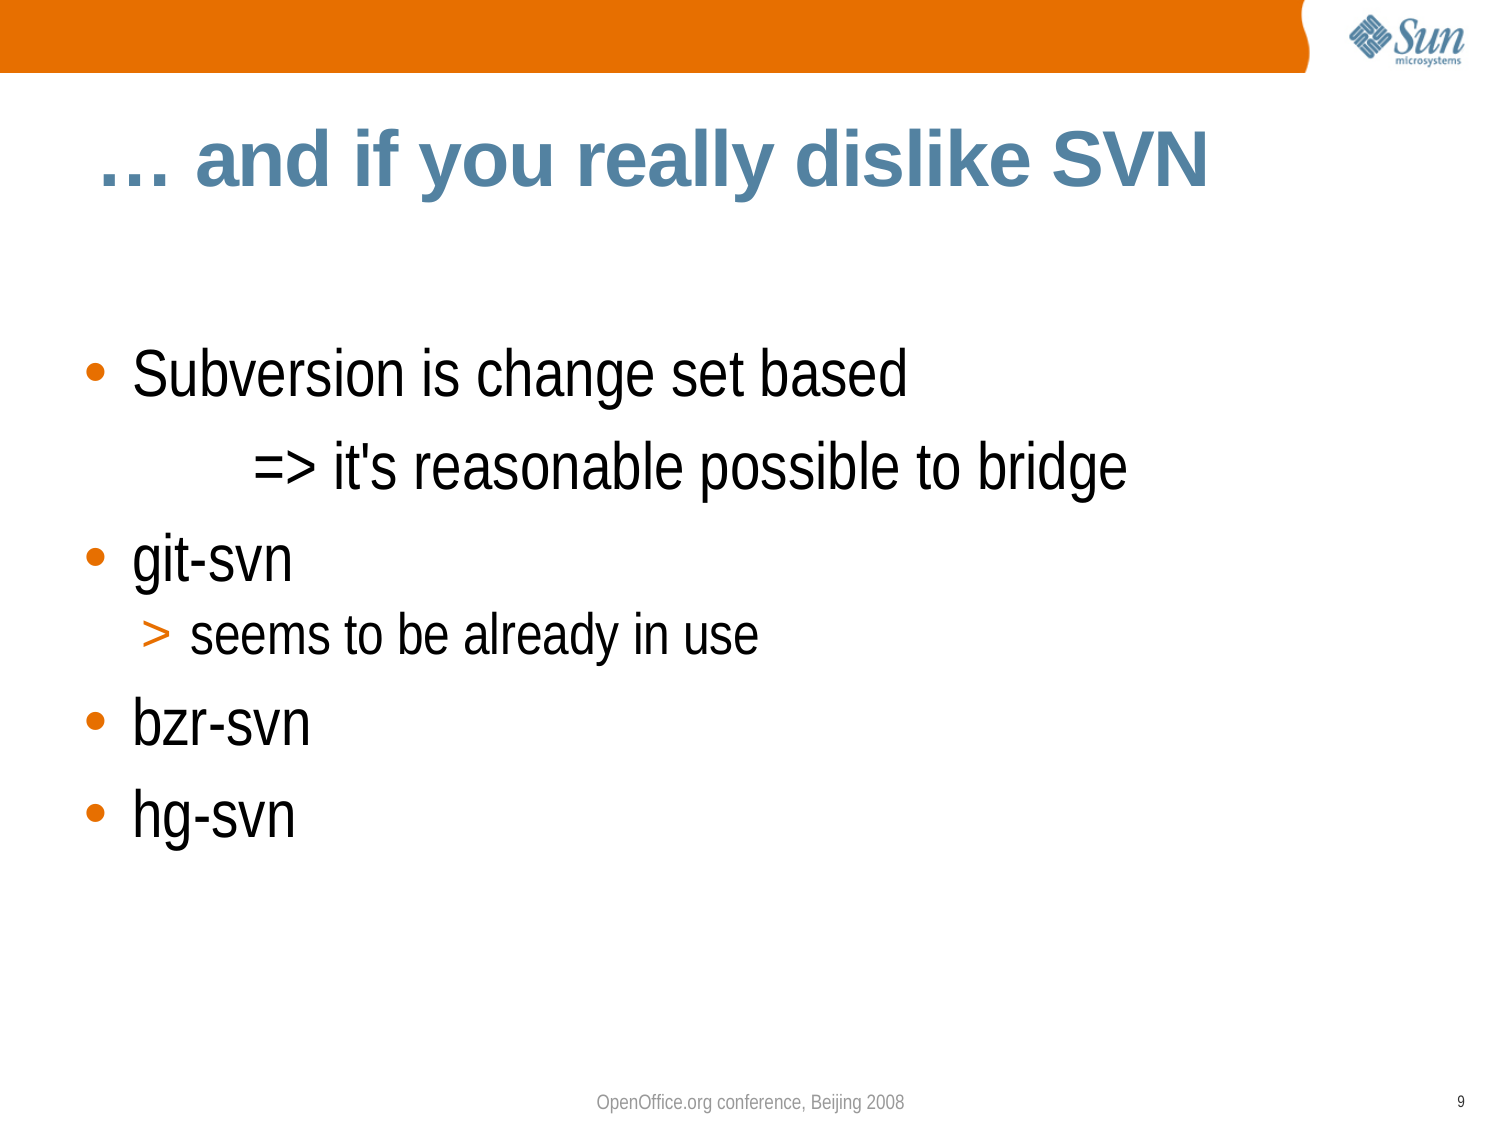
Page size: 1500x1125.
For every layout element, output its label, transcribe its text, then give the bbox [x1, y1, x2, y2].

list Subversion is change set based => it's reasonable possible to bridge git-svn seems to be already in use bzr-svn hg-svn [64, 241, 1401, 1045]
title … and if you really dislike SVN [75, 123, 1437, 227]
picture [0, 0, 1500, 73]
